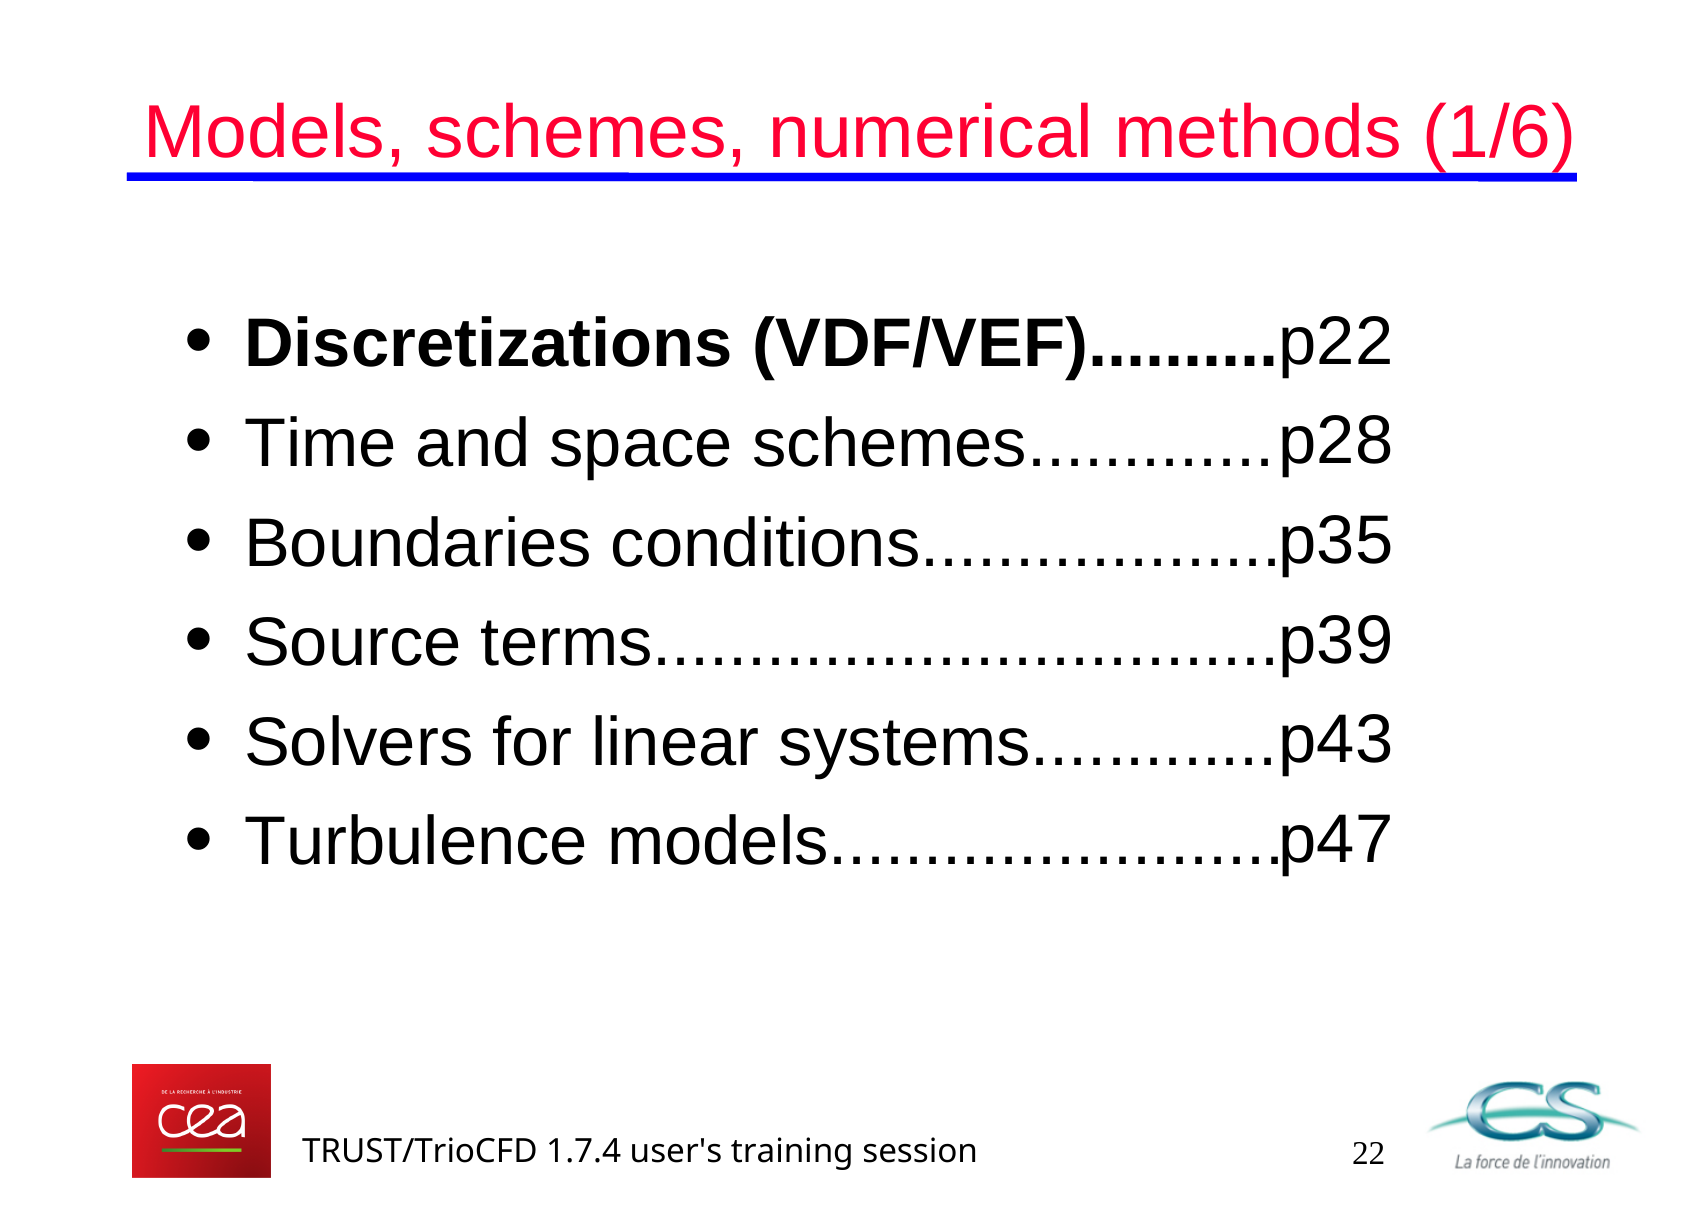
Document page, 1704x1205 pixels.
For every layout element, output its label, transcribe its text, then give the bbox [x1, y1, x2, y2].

picture [1423, 1072, 1648, 1179]
list p22 p28 p35 p39 p43 p47 [1206, 287, 1474, 906]
picture [132, 1064, 271, 1178]
title Models, schemes, numerical methods (1/6) [127, 39, 1661, 215]
list Discretizations (VDF/VEF).......... Time and space schemes............. Boundaries conditions................... Source terms................................. Solvers for linear systems............. Turbulence models........................ [169, 290, 1206, 902]
